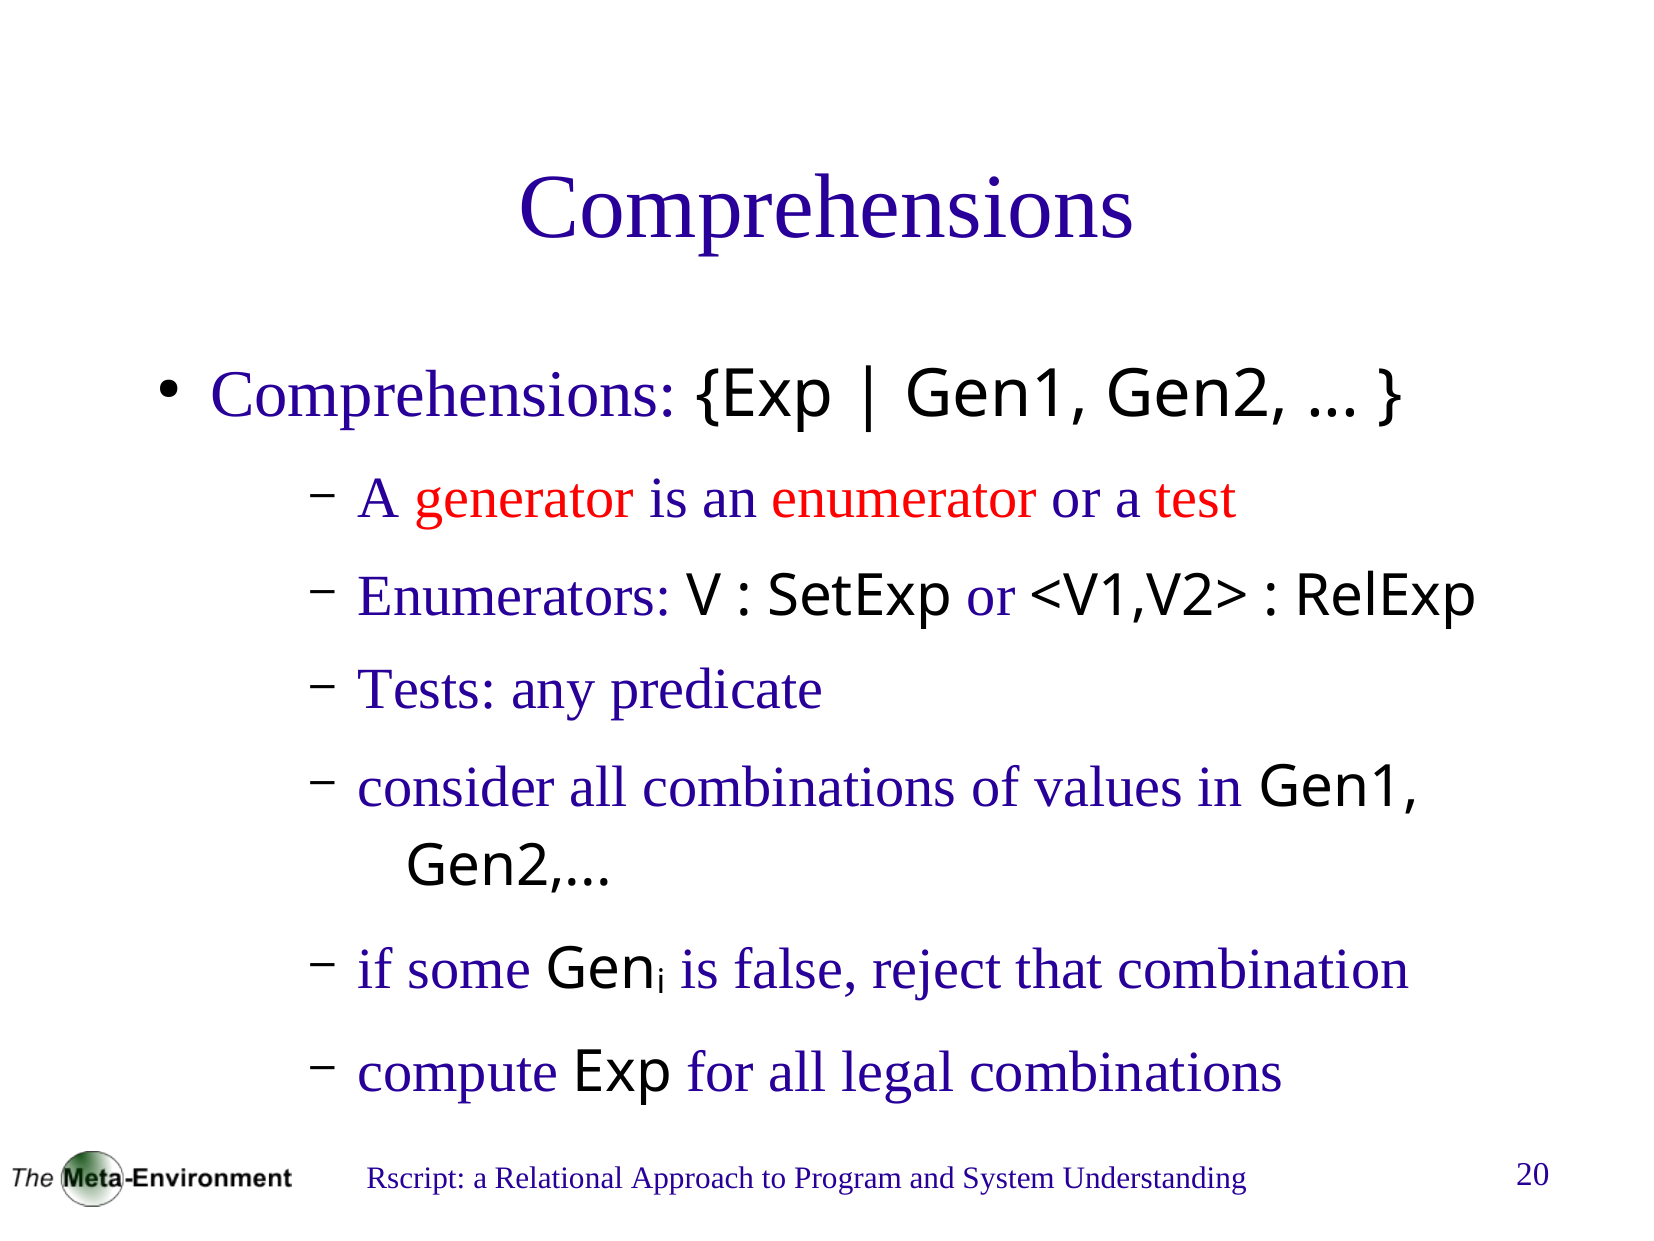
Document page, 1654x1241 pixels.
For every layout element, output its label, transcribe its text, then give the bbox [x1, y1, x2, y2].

picture [12, 1151, 292, 1207]
list Comprehensions: {Exp | Gen1, Gen2, ... } A generator is an enumerator or a test Enumerators: V : SetExp or <V1,V2> : RelExp Tests: any predicate consider all combinations of values in Gen1, Gen2,... if some Geni is false, reject that combination compute Exp for all legal combinations [121, 344, 1534, 1150]
title Comprehensions [121, 102, 1534, 311]
